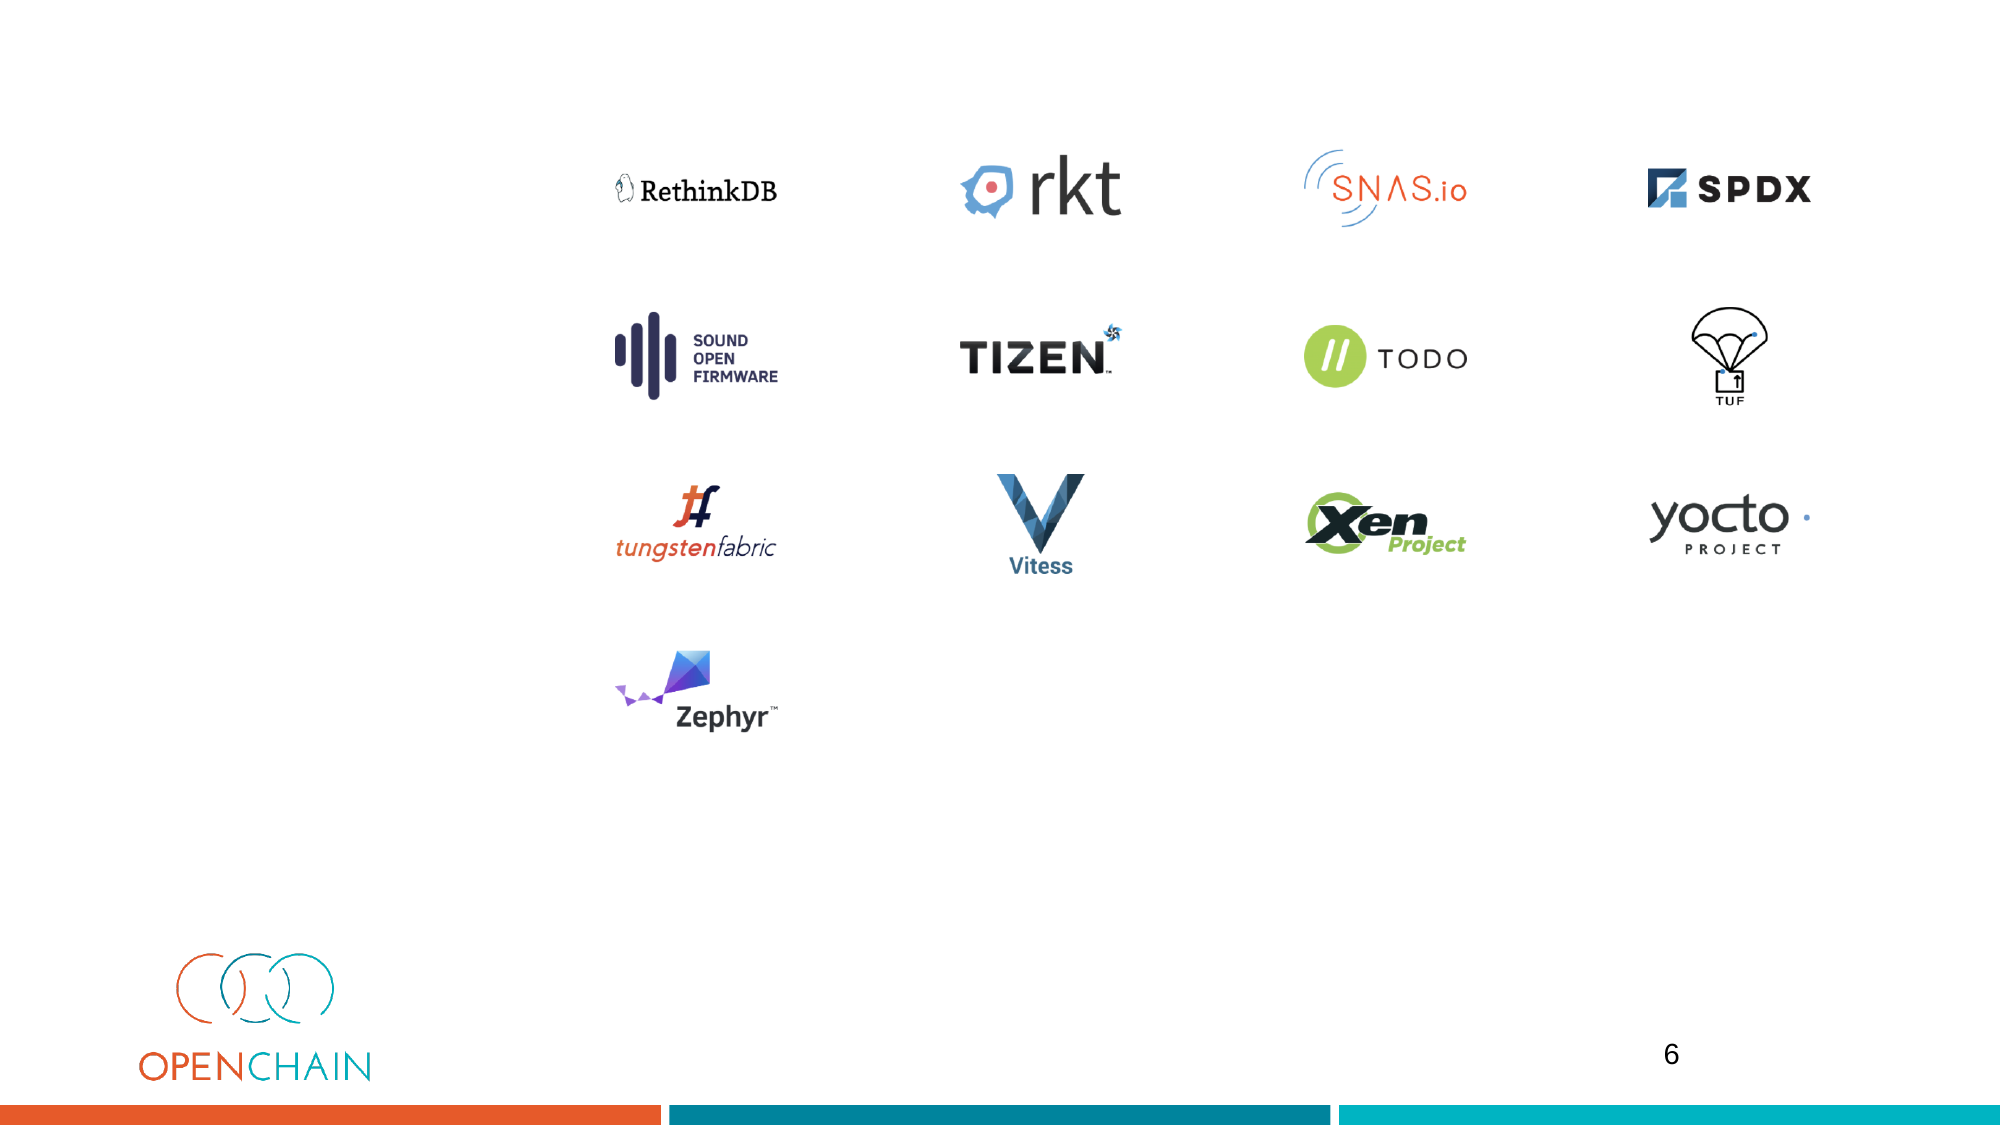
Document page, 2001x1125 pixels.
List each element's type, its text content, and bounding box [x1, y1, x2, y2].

picture [137, 951, 372, 1082]
picture [534, 137, 1867, 769]
slide_number <number> [1648, 1022, 1863, 1083]
